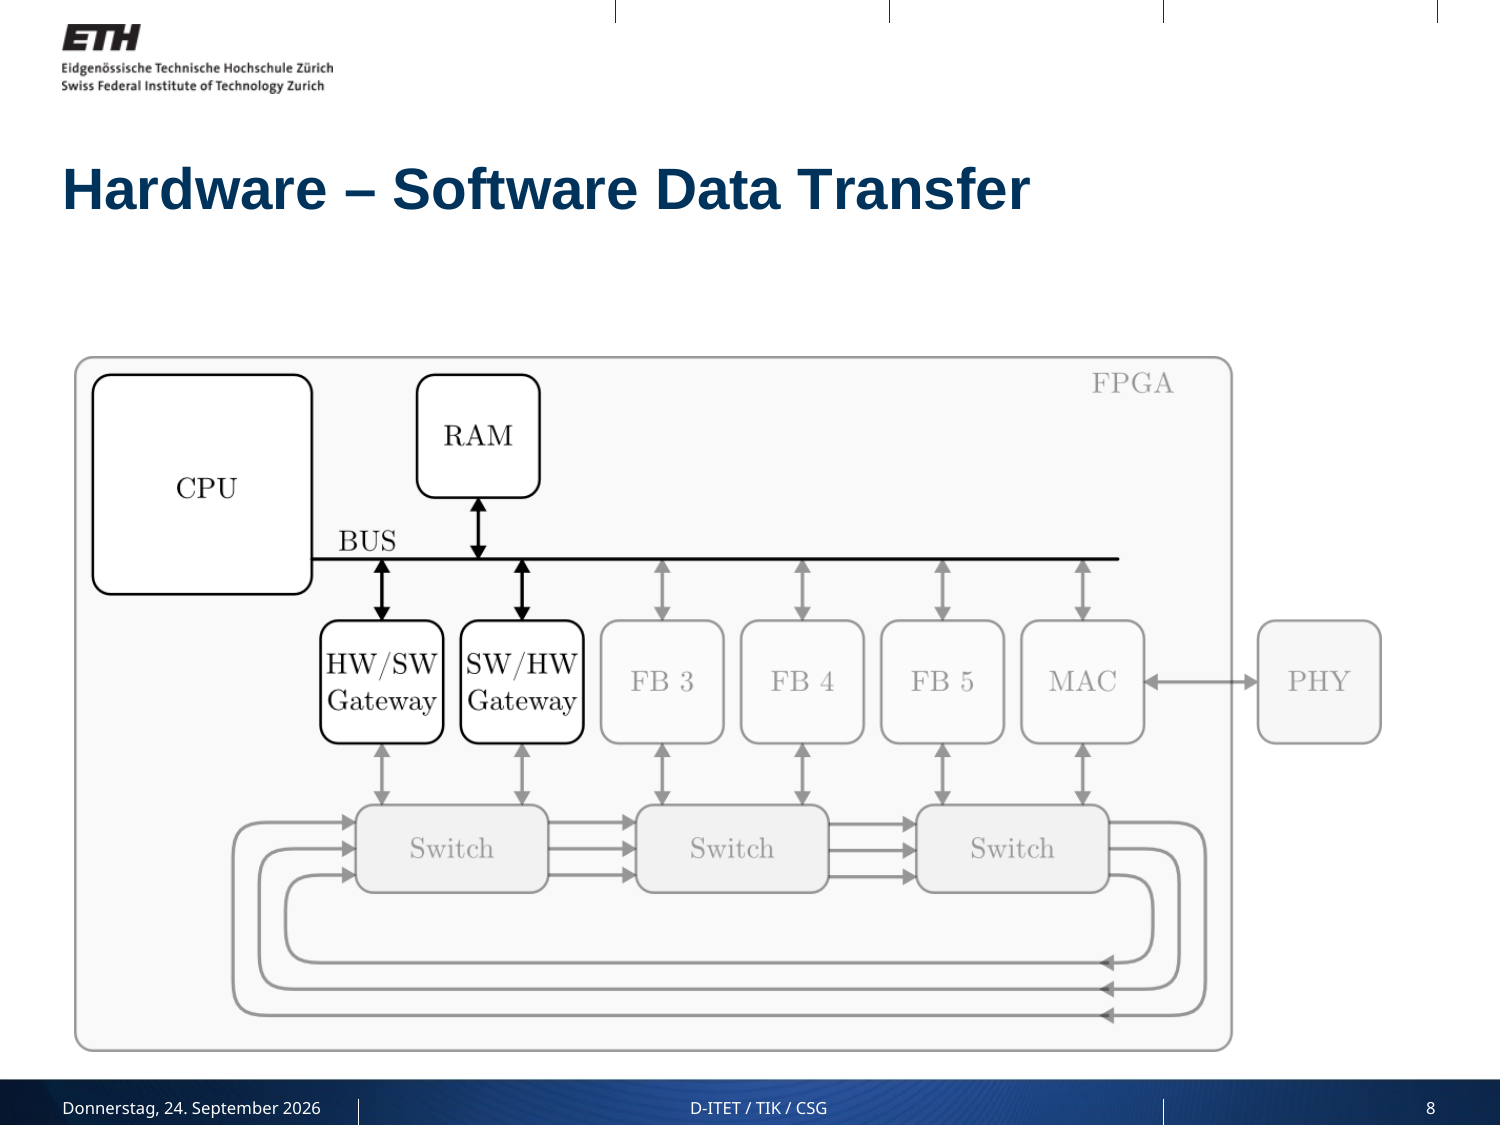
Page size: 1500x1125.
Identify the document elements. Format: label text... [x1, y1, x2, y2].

picture [62, 24, 333, 94]
picture [74, 356, 1382, 1052]
title Hardware – Software Data Transfer [62, 157, 1438, 296]
picture [0, 1078, 1500, 1125]
